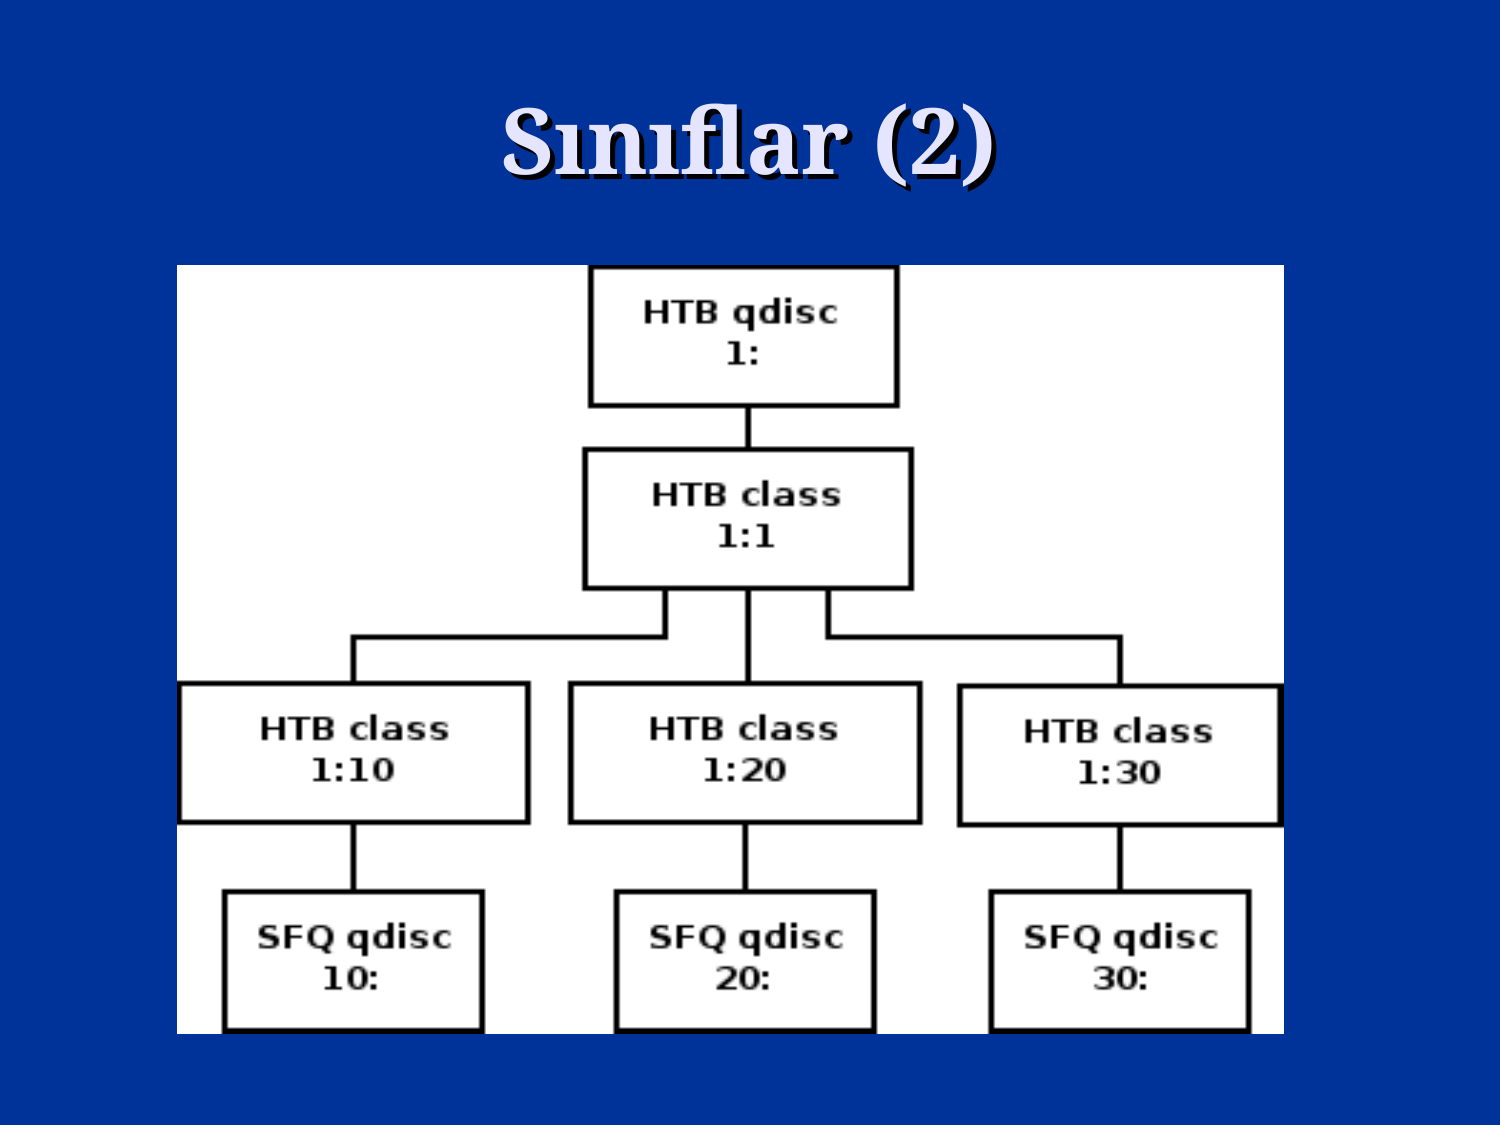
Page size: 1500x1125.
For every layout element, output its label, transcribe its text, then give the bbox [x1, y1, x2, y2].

picture [177, 265, 1284, 1034]
title Sınıflar (2) [74, 31, 1425, 246]
